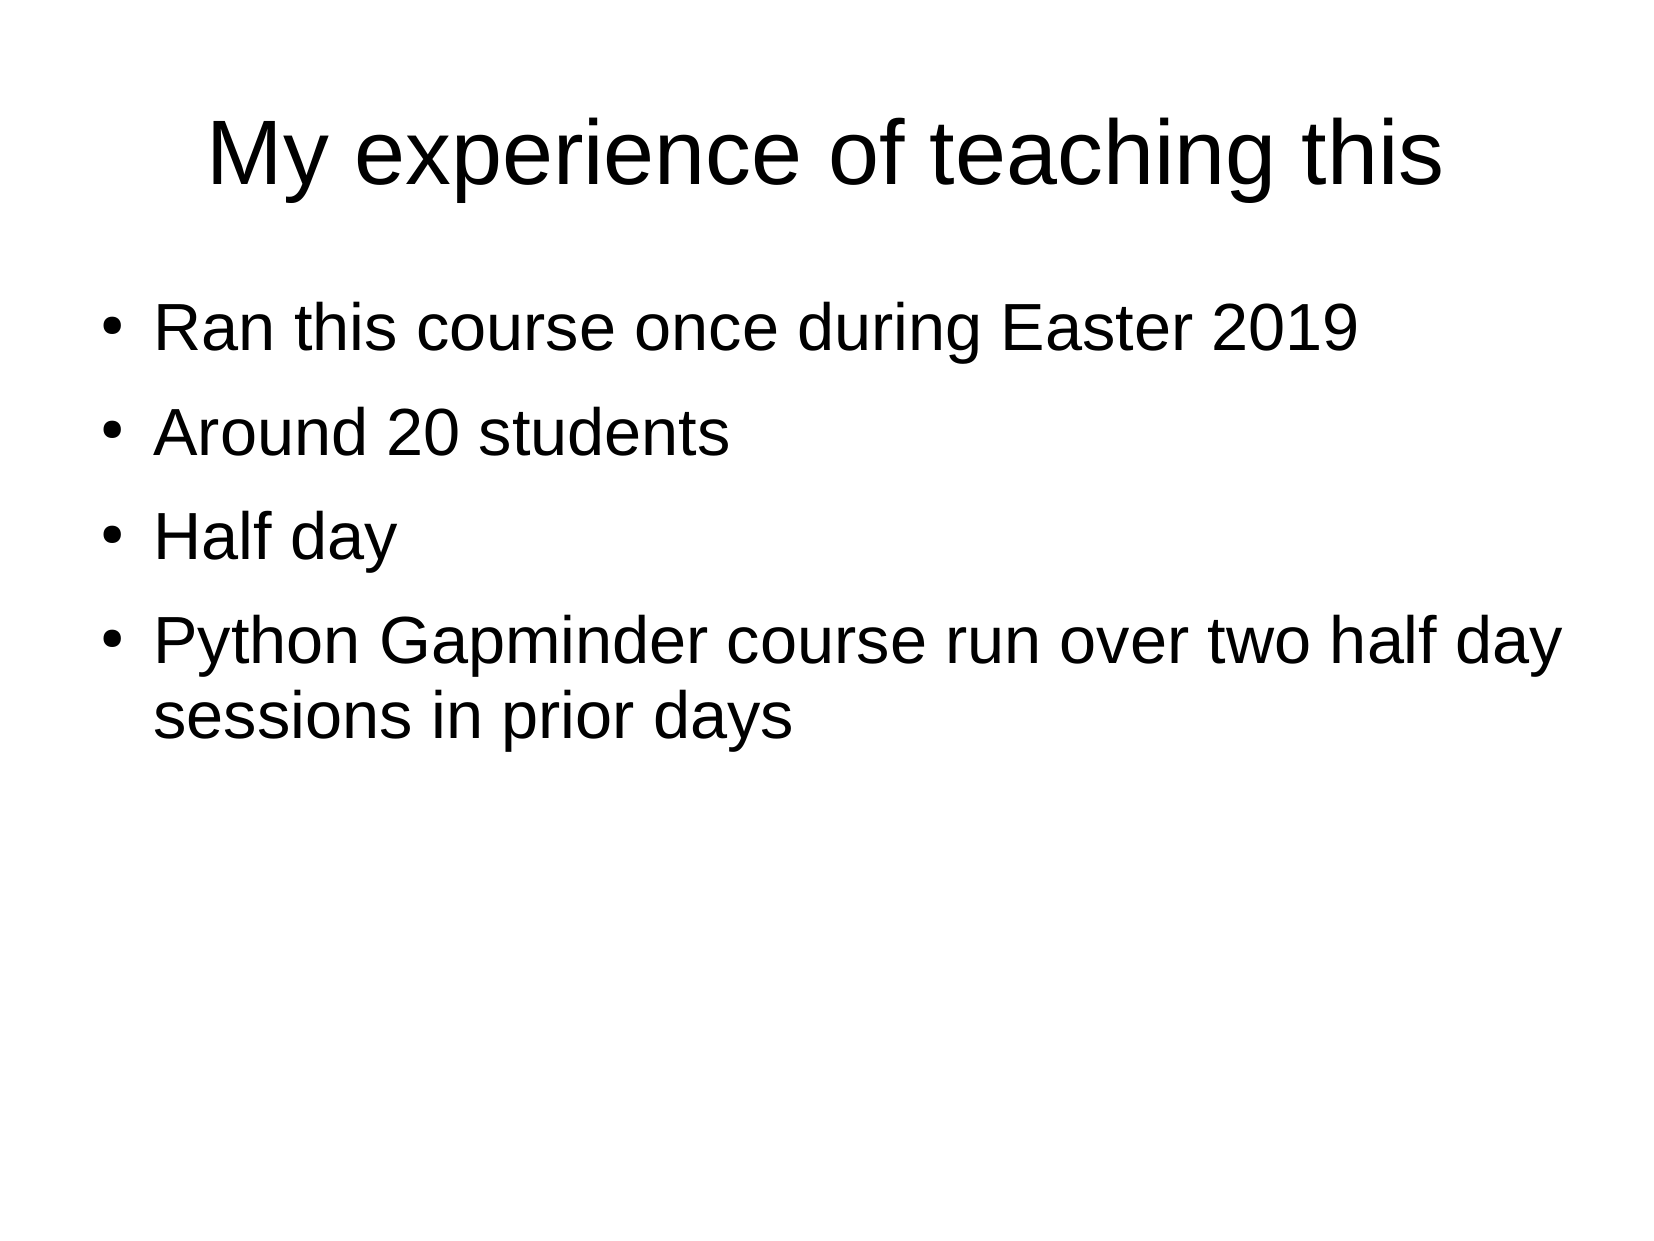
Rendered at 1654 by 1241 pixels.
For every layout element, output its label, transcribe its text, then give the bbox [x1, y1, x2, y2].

list Ran this course once during Easter 2019 Around 20 students Half day Python Gapminder course run over two half day sessions in prior days [82, 290, 1571, 1010]
title My experience of teaching this [82, 49, 1571, 257]
